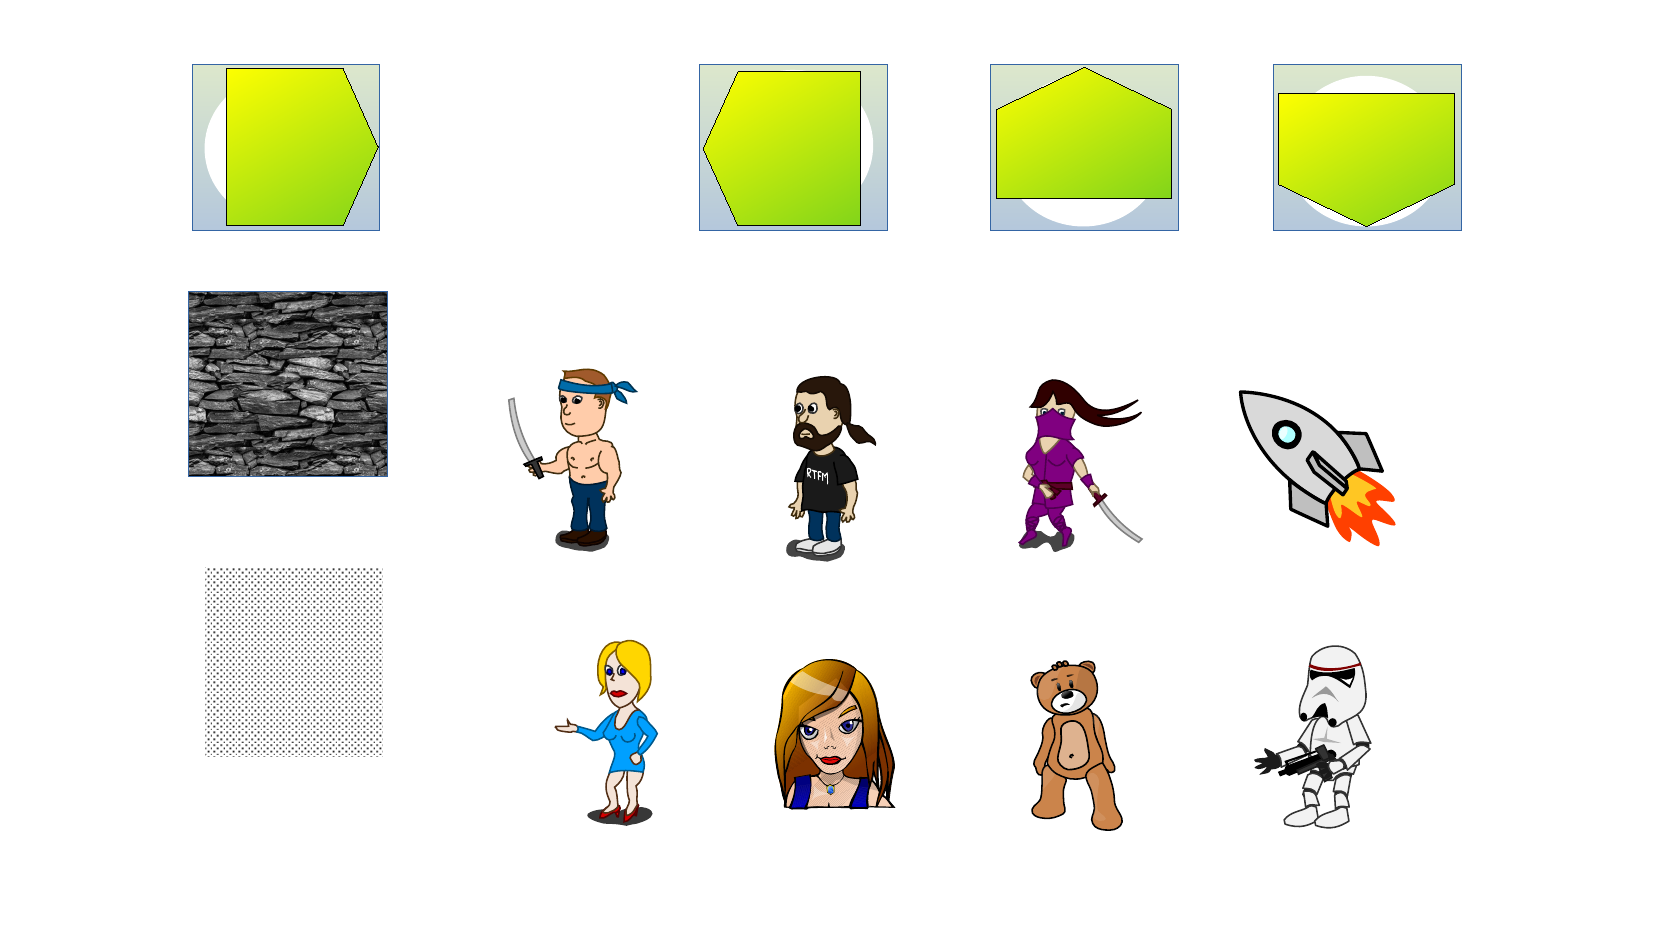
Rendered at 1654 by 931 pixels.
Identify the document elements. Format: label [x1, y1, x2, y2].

picture [1219, 636, 1422, 839]
text_box [990, 64, 1179, 231]
text_box [192, 64, 380, 231]
picture [1008, 650, 1142, 850]
picture [972, 363, 1175, 565]
picture [730, 368, 933, 570]
text_box [699, 64, 888, 231]
text_box [1273, 64, 1462, 231]
picture [482, 357, 684, 559]
picture [1234, 381, 1415, 561]
picture [505, 632, 708, 834]
text_box [188, 291, 388, 477]
picture [771, 656, 899, 813]
text_box [205, 567, 383, 757]
